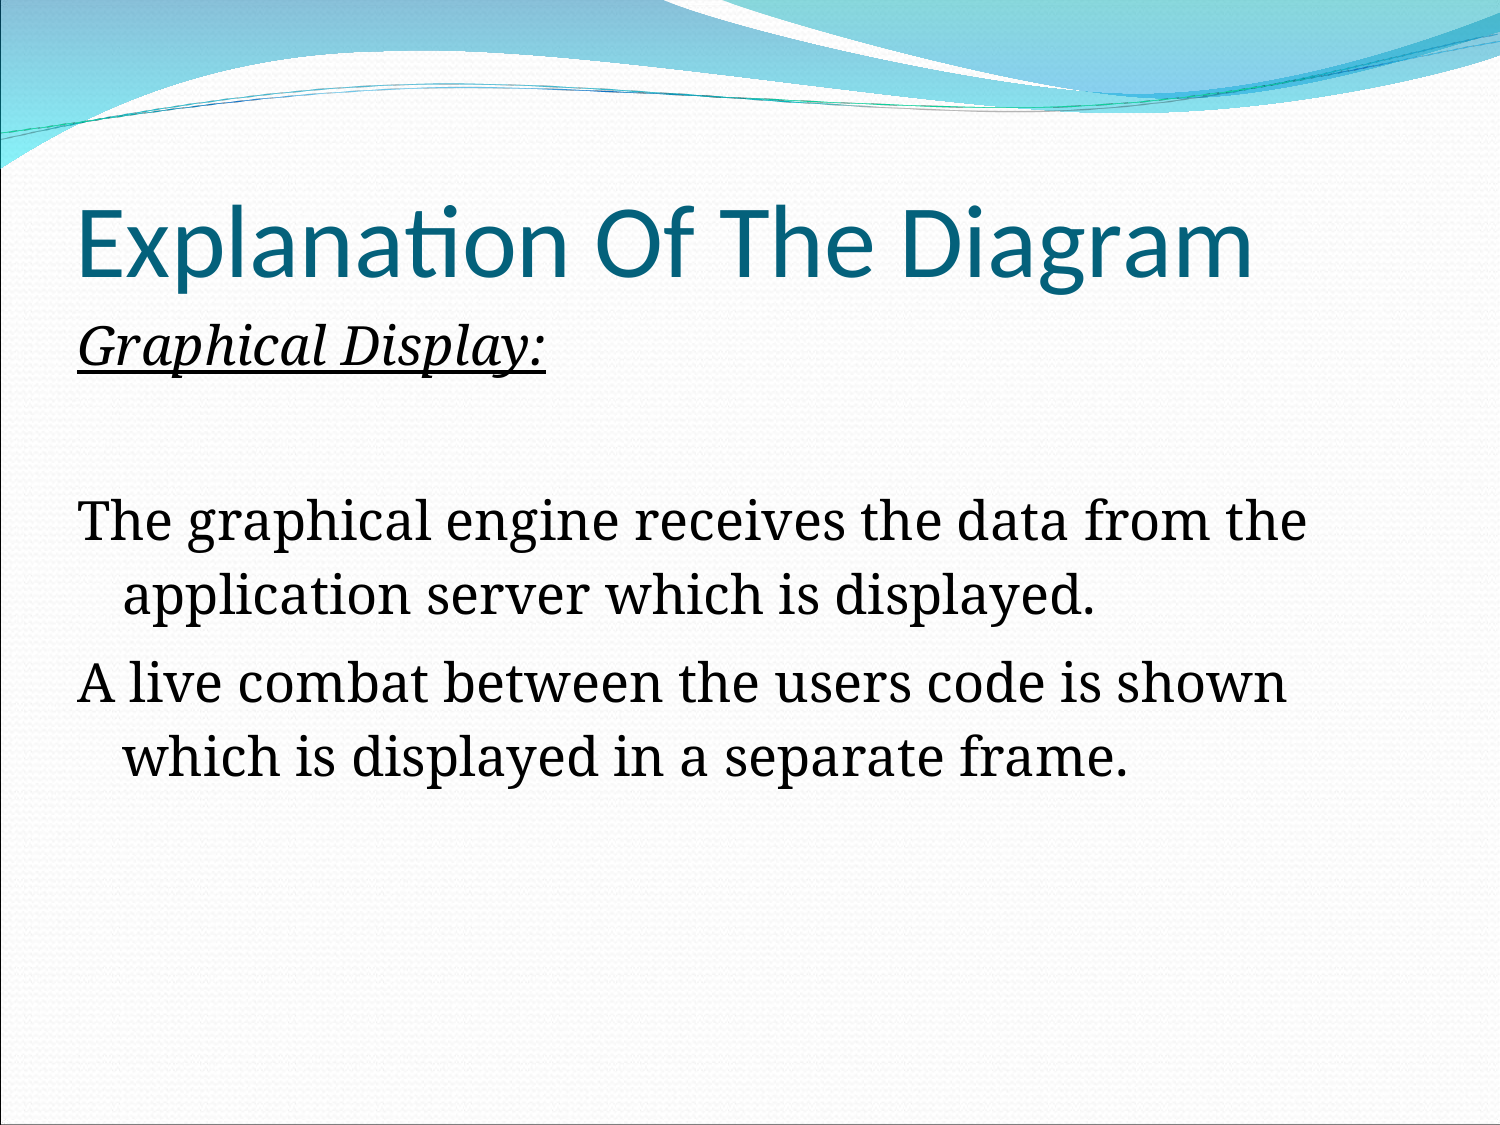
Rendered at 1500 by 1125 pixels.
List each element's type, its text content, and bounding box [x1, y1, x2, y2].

picture [0, 0, 1500, 1125]
title Explanation Of The Diagram [75, 52, 1426, 299]
list Graphical Display: The graphical engine receives the data from the application server which is displayed. A live combat between the users code is shown which is displayed in a separate frame. [62, 299, 1426, 1083]
